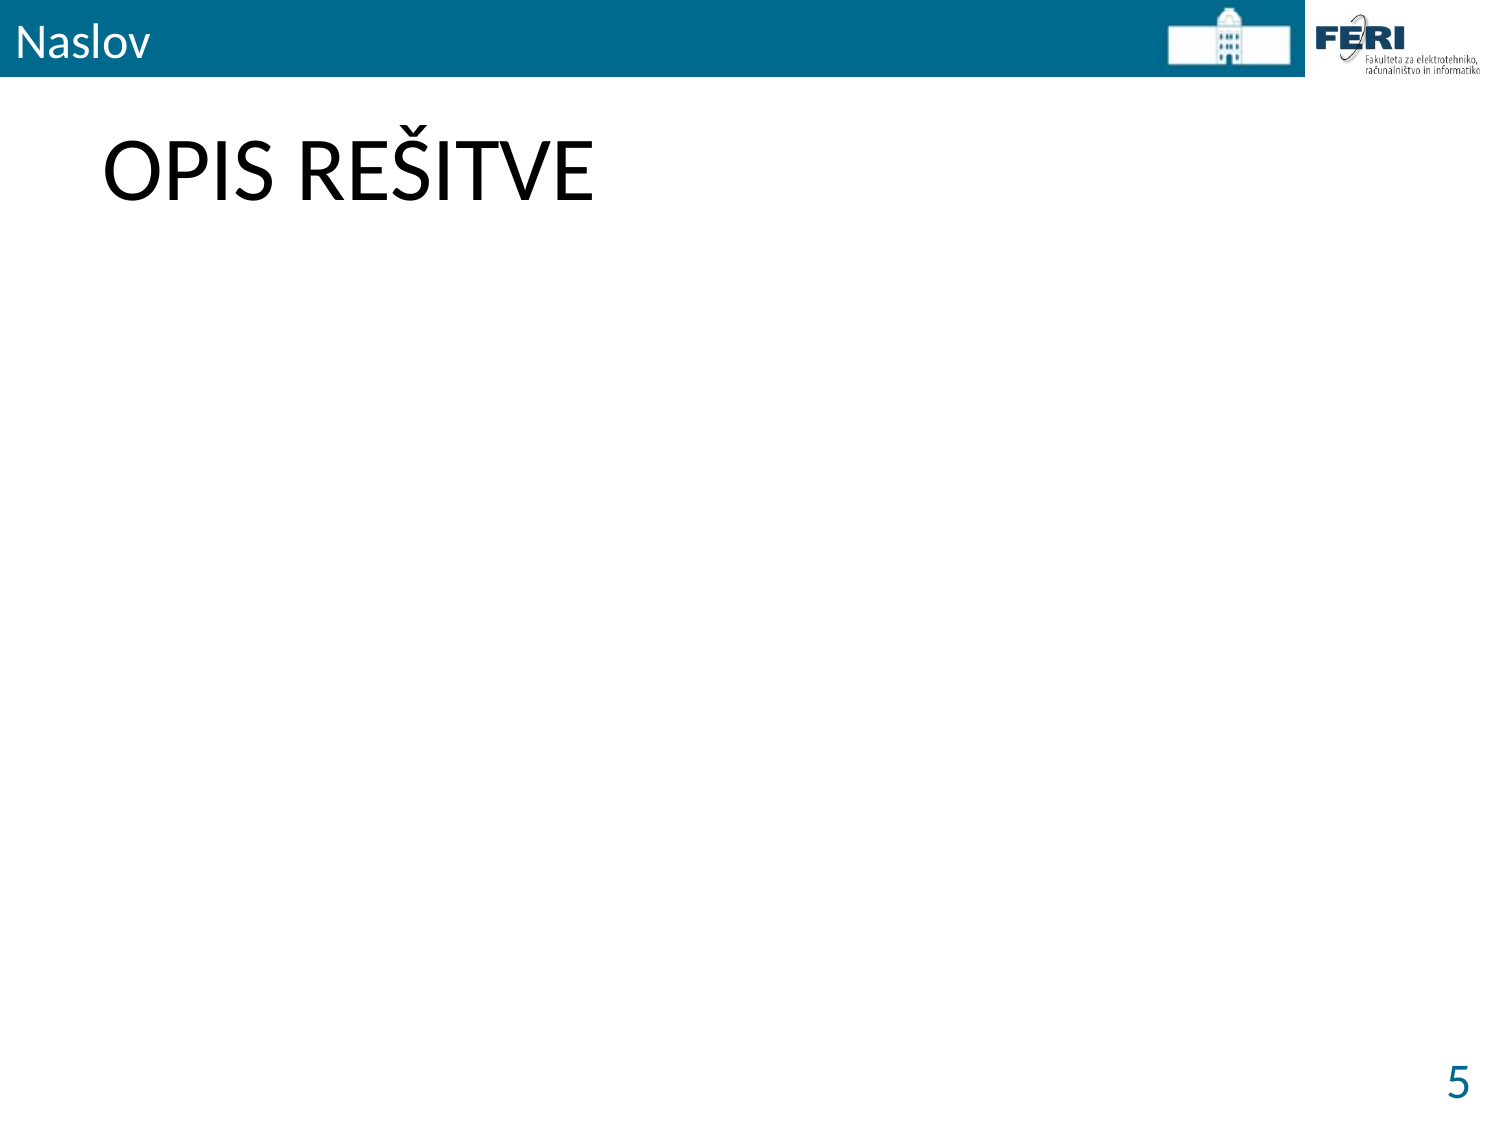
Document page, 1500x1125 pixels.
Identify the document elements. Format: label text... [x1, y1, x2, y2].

picture [1167, 7, 1292, 66]
slide_number <number> [1339, 1046, 1487, 1112]
title OPIS REŠITVE [87, 78, 1425, 250]
picture [1316, 13, 1480, 74]
footer Naslov [0, 0, 1117, 77]
